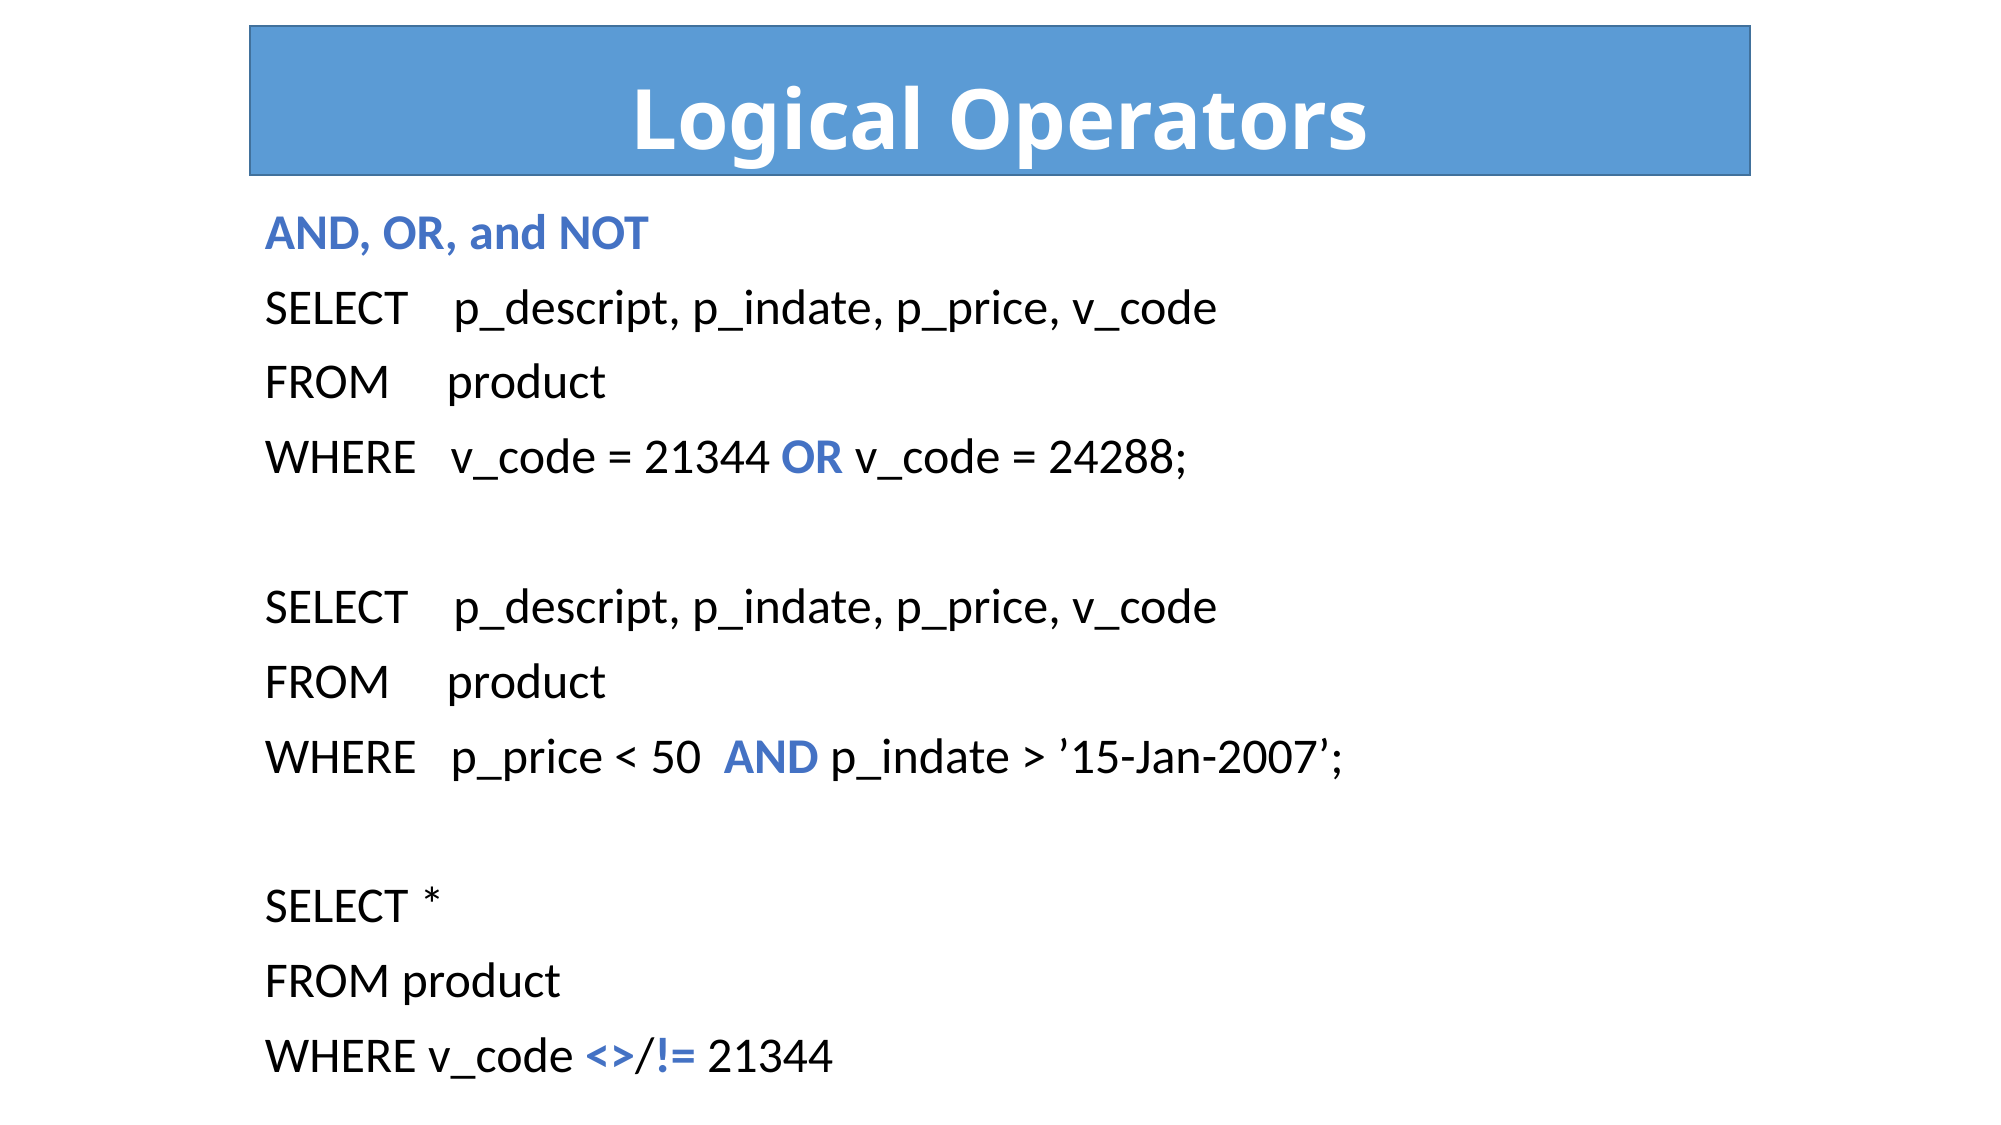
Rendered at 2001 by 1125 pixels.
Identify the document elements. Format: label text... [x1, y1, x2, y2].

title Logical Operators [249, 26, 1750, 176]
subtitle AND, OR, and NOT SELECT p_descript, p_indate, p_price, v_code FROM product WHERE v_code = 21344 OR v_code = 24288; SELECT p_descript, p_indate, p_price, v_code FROM product WHERE p_price < 50 AND p_indate > ’15-Jan-2007’; SELECT * FROM product WHERE v_code <>/!= 21344 [249, 198, 1750, 1107]
